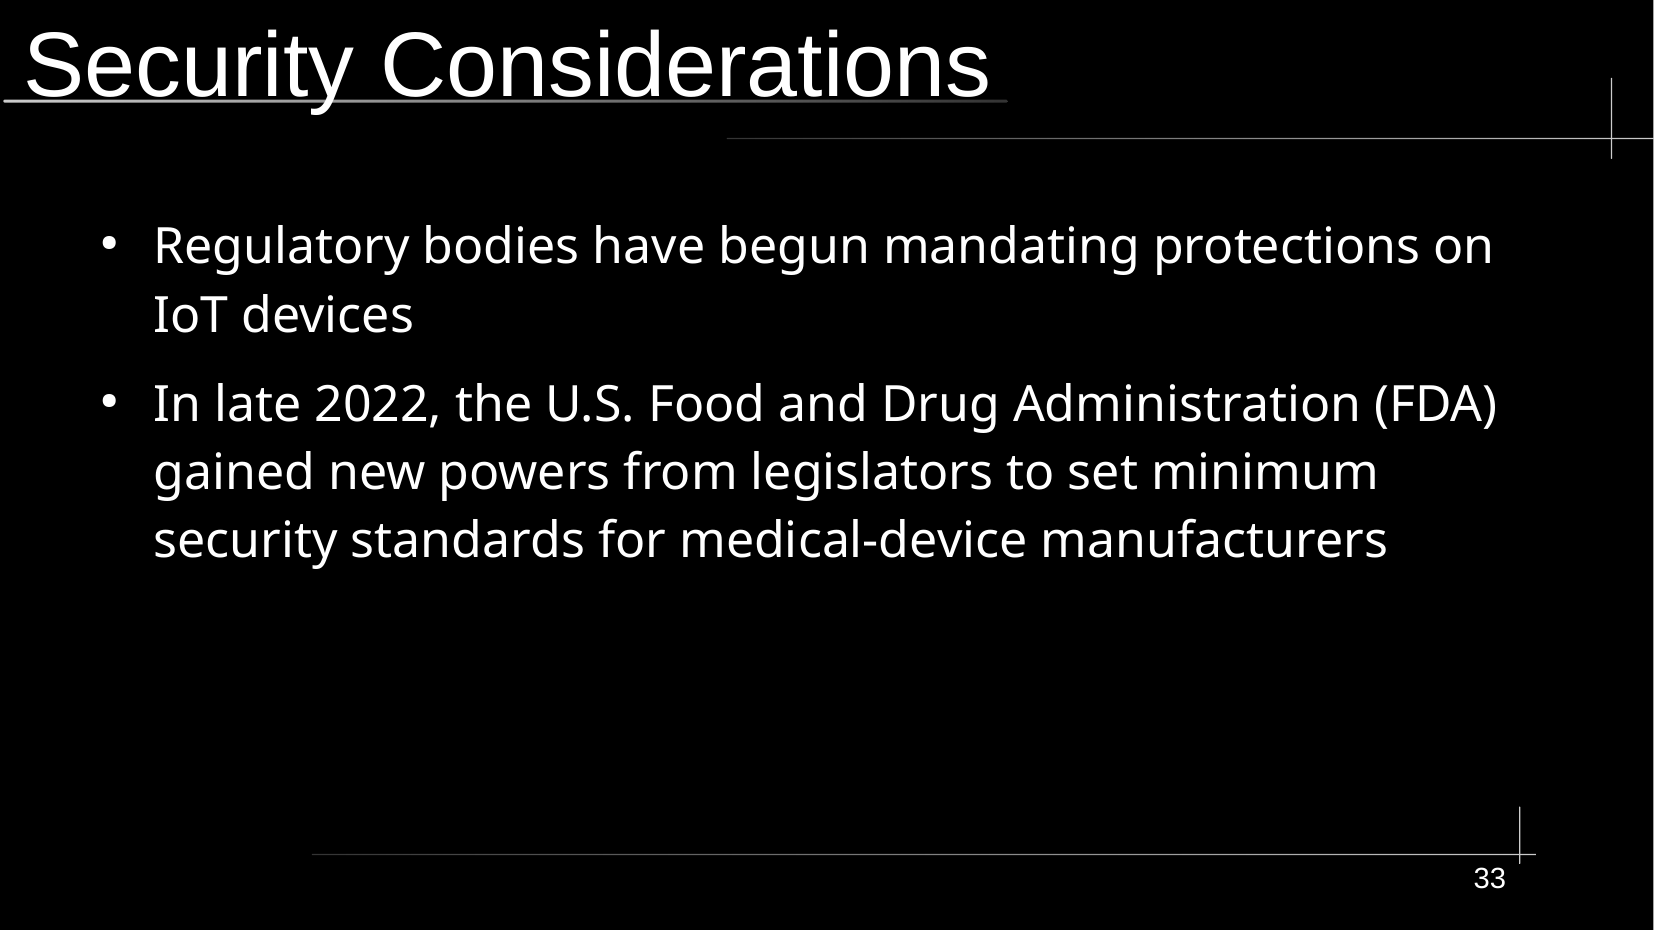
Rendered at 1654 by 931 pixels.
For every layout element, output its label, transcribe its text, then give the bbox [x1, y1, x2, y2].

list Regulatory bodies have begun mandating protections on IoT devices In late 2022, the U.S. Food and Drug Administration (FDA) gained new powers from legislators to set minimum security standards for medical-device manufacturers [82, 210, 1571, 750]
title Security Considerations [23, 11, 1589, 119]
